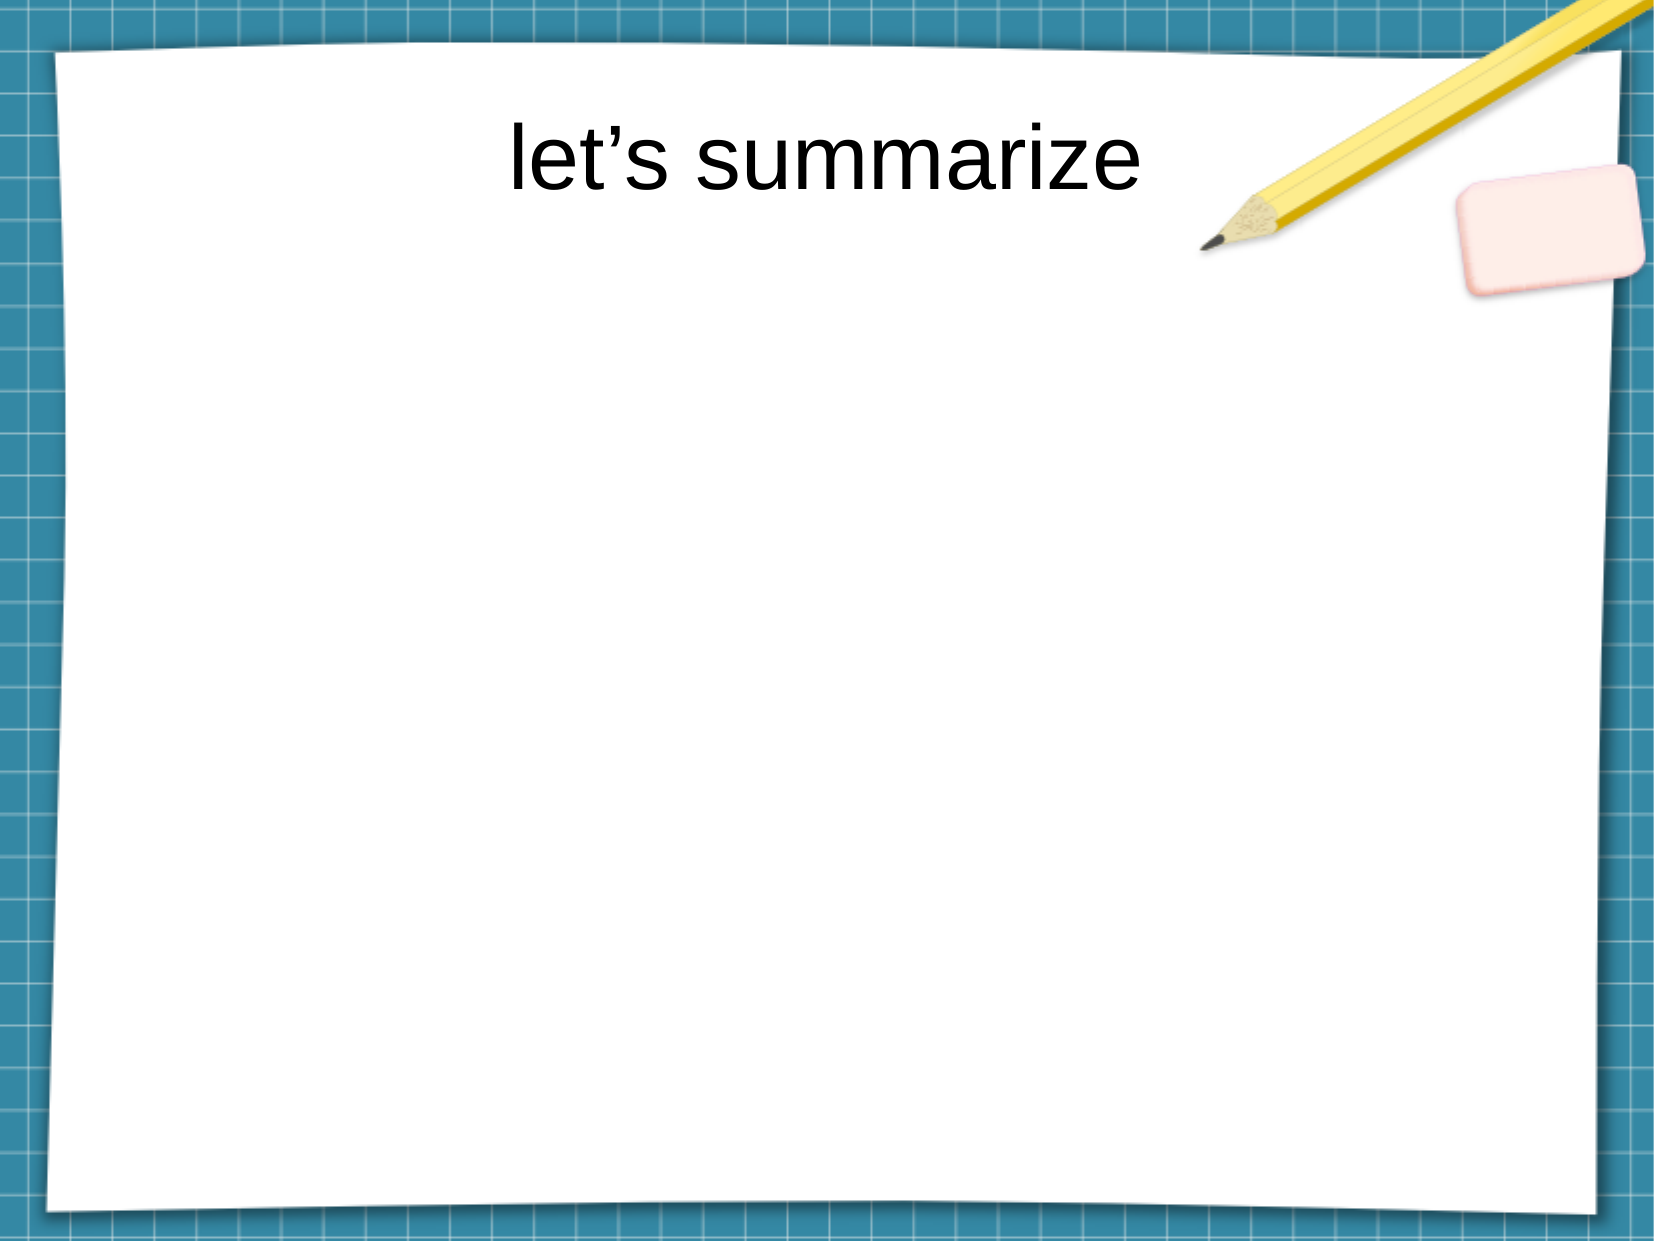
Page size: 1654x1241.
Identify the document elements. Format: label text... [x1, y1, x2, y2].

title let’s summarize [82, 49, 1571, 257]
